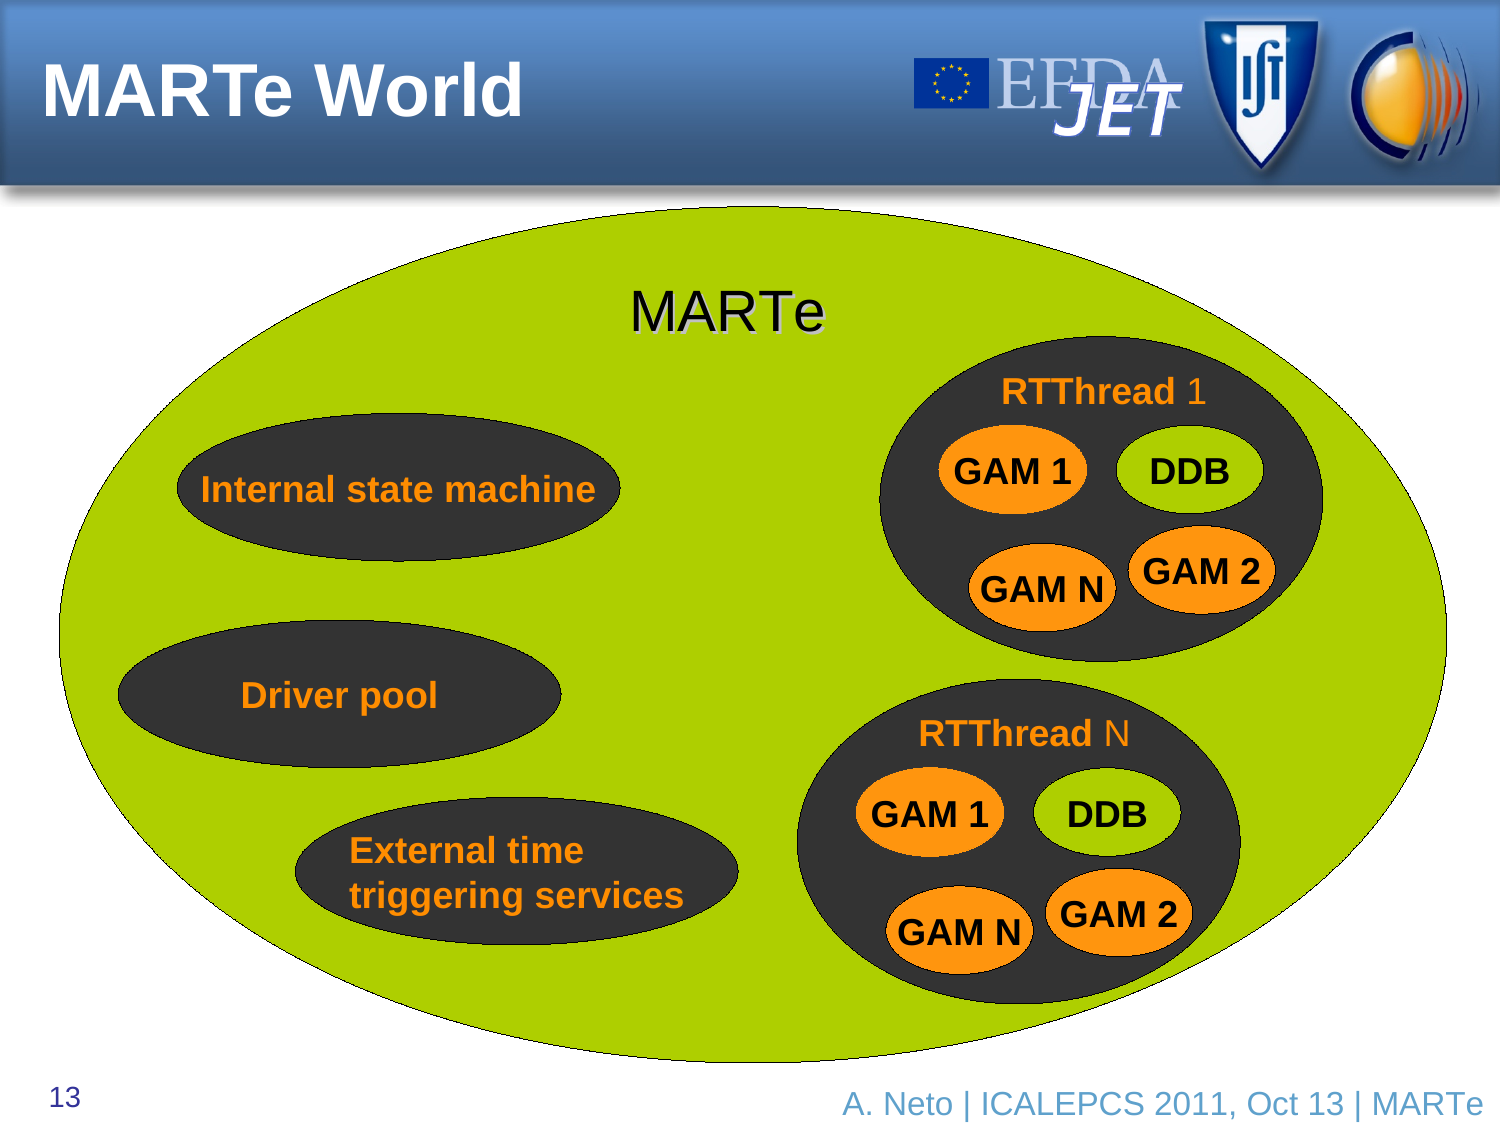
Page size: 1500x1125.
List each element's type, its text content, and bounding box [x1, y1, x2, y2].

text_box GAM 1 [856, 767, 1004, 857]
text_box Driver pool [118, 620, 562, 768]
text_box [59, 206, 1447, 1063]
text_box Internal state machine [177, 413, 621, 562]
text_box MARTe [614, 265, 857, 351]
text_box GAM 2 [1045, 868, 1193, 957]
picture [0, 0, 1500, 207]
text_box External time triggering services [295, 797, 739, 945]
text_box GAM 1 [938, 425, 1087, 514]
text_box GAM 2 [1127, 525, 1276, 615]
text_box GAM N [885, 885, 1034, 975]
text_box GAM N [968, 543, 1117, 632]
text_box DDB [1033, 767, 1182, 857]
text_box RTThread N [903, 701, 1158, 762]
text_box DDB [1116, 425, 1264, 514]
title MARTe World [41, 0, 1129, 181]
text_box RTThread 1 [986, 359, 1241, 420]
